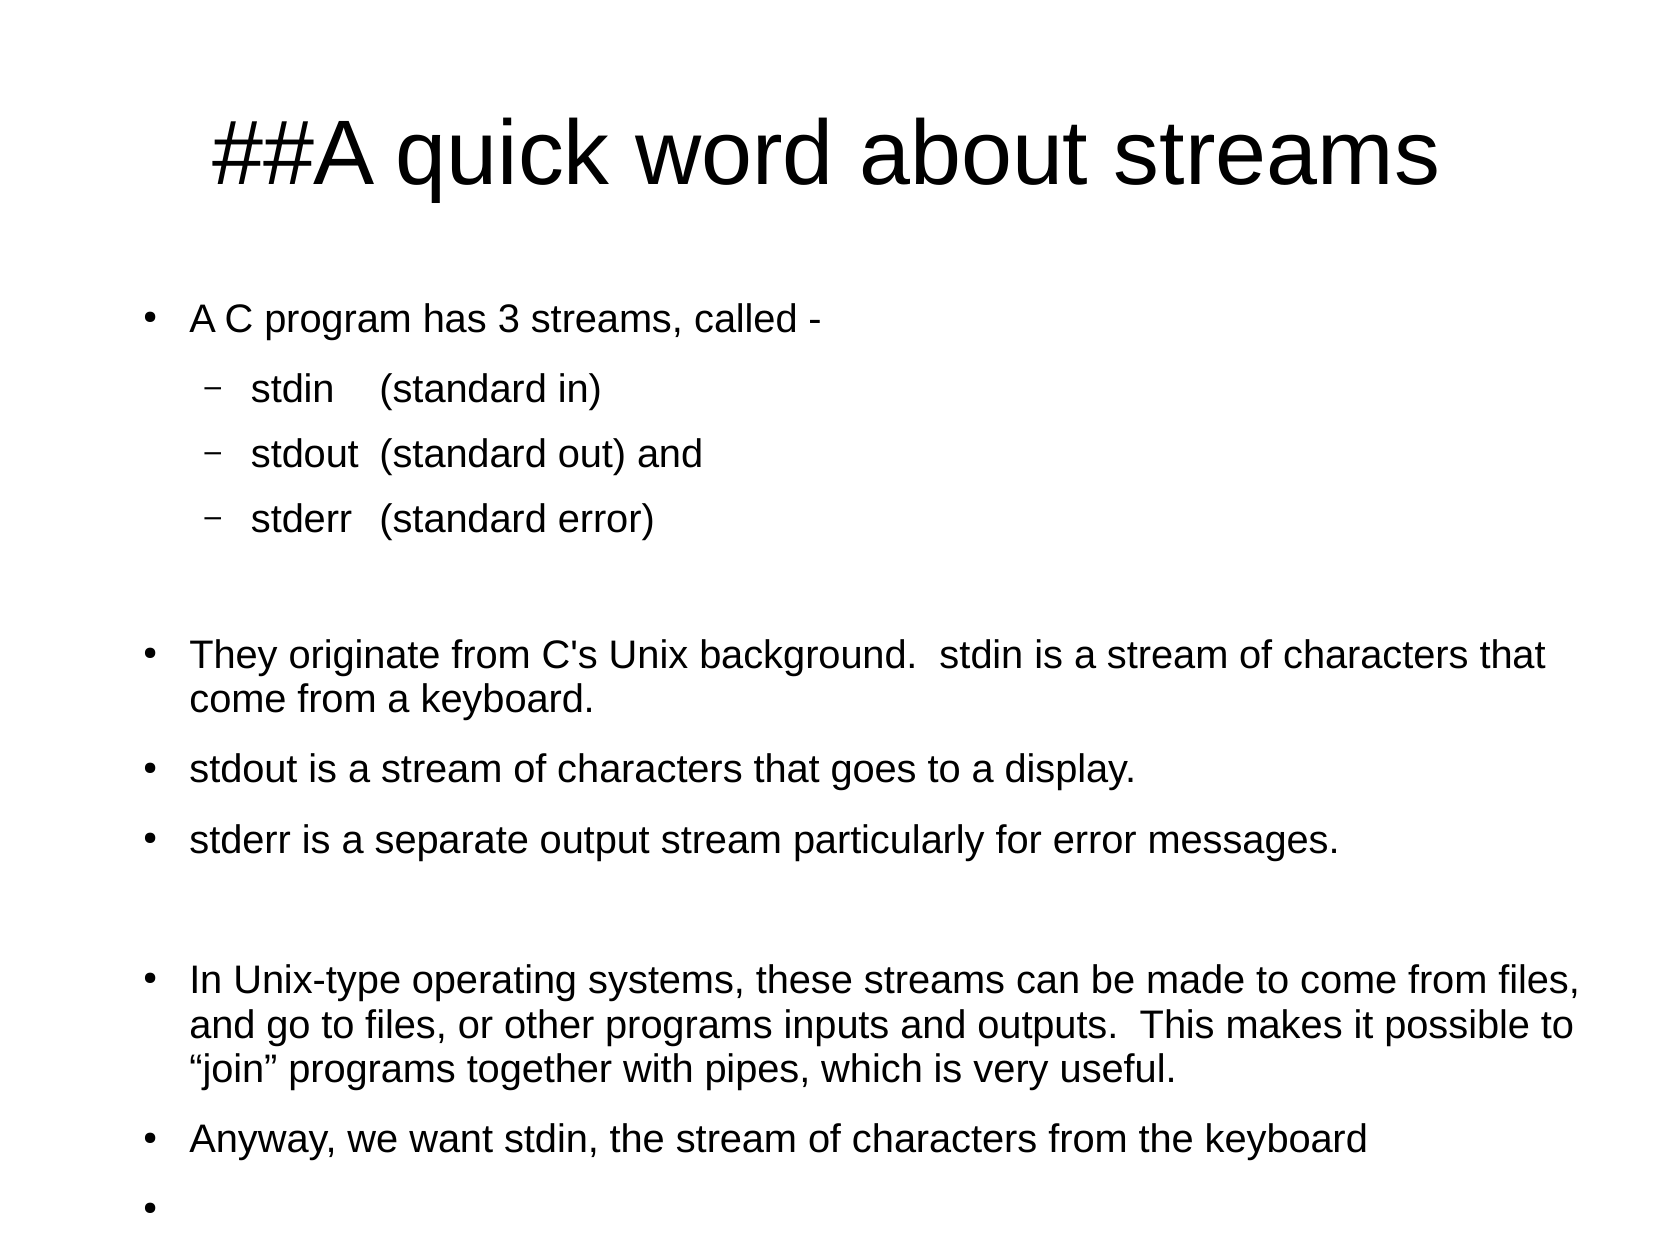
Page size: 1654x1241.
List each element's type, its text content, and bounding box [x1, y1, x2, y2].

list A C program has 3 streams, called - stdin (standard in) stdout (standard out) and stderr (standard error) They originate from C's Unix background. stdin is a stream of characters that come from a keyboard. stdout is a stream of characters that goes to a display. stderr is a separate output stream particularly for error messages. In Unix-type operating systems, these streams can be made to come from files, and go to files, or other programs inputs and outputs. This makes it possible to “join” programs together with pipes, which is very useful. Anyway, we want stdin, the stream of characters from the keyboard [127, 296, 1583, 1170]
title ##A quick word about streams [82, 49, 1571, 257]
